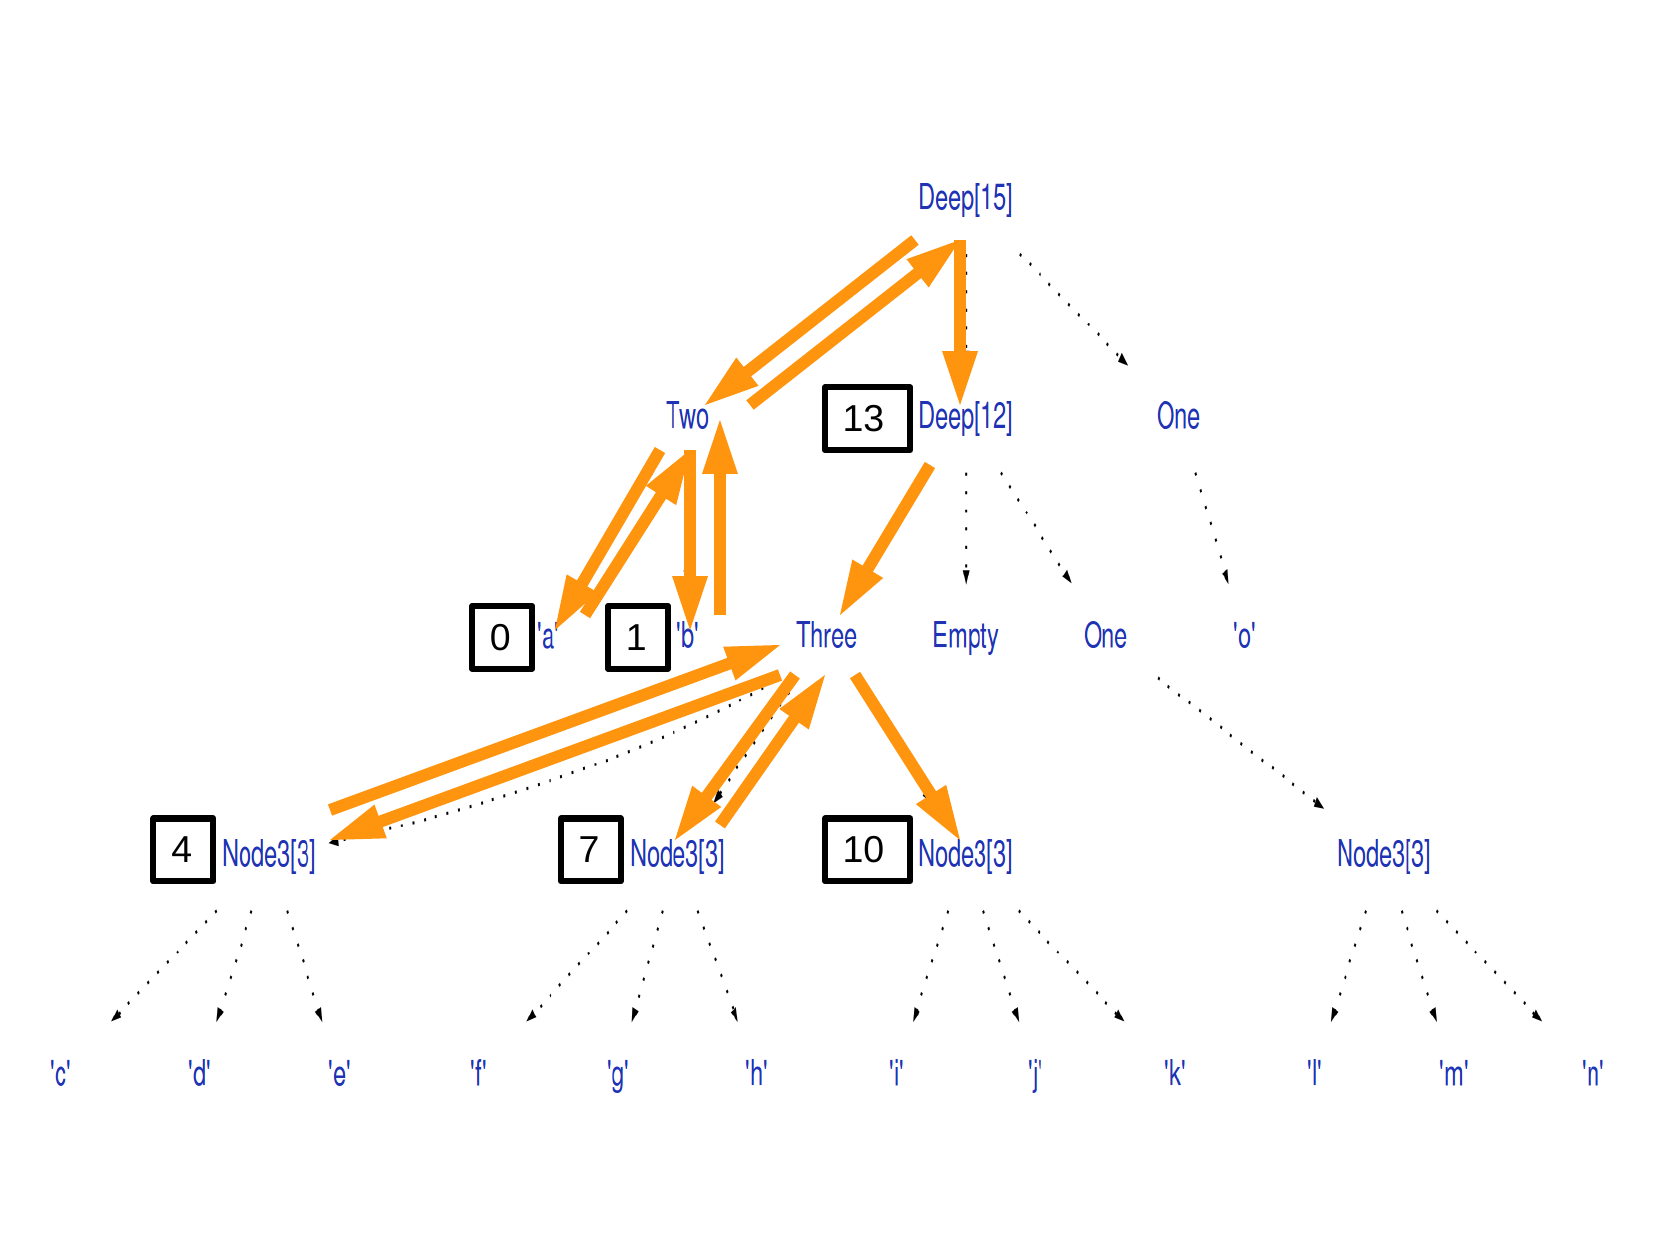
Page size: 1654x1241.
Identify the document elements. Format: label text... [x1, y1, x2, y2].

text_box 13 [825, 387, 911, 451]
text_box 10 [825, 818, 911, 882]
text_box 1 [608, 605, 669, 669]
text_box 4 [153, 818, 214, 882]
text_box 7 [560, 818, 621, 882]
picture [0, 135, 1653, 1141]
text_box 0 [472, 605, 533, 669]
